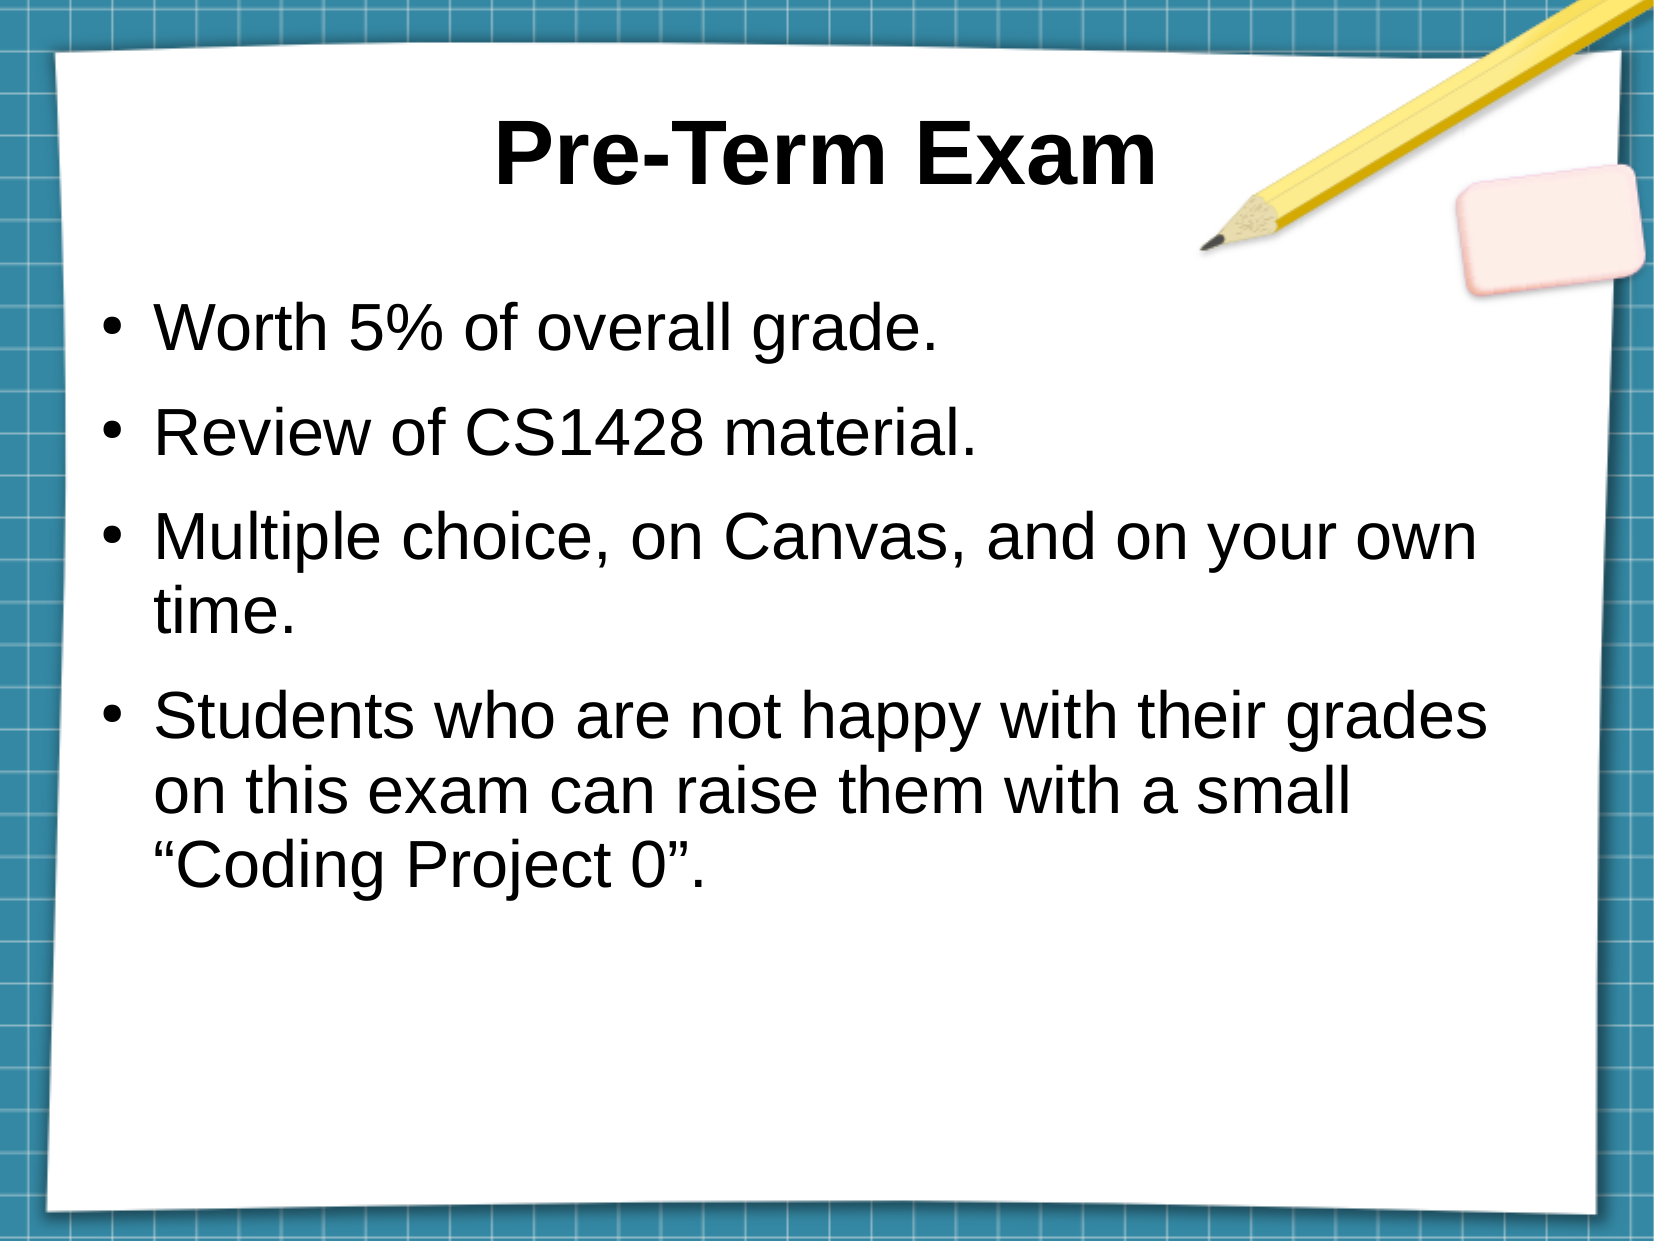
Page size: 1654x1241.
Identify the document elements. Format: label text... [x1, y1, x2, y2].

title Pre-Term Exam [82, 49, 1571, 257]
picture [0, 0, 1654, 1241]
list Worth 5% of overall grade. Review of CS1428 material. Multiple choice, on Canvas, and on your own time. Students who are not happy with their grades on this exam can raise them with a small “Coding Project 0”. [82, 290, 1571, 1010]
